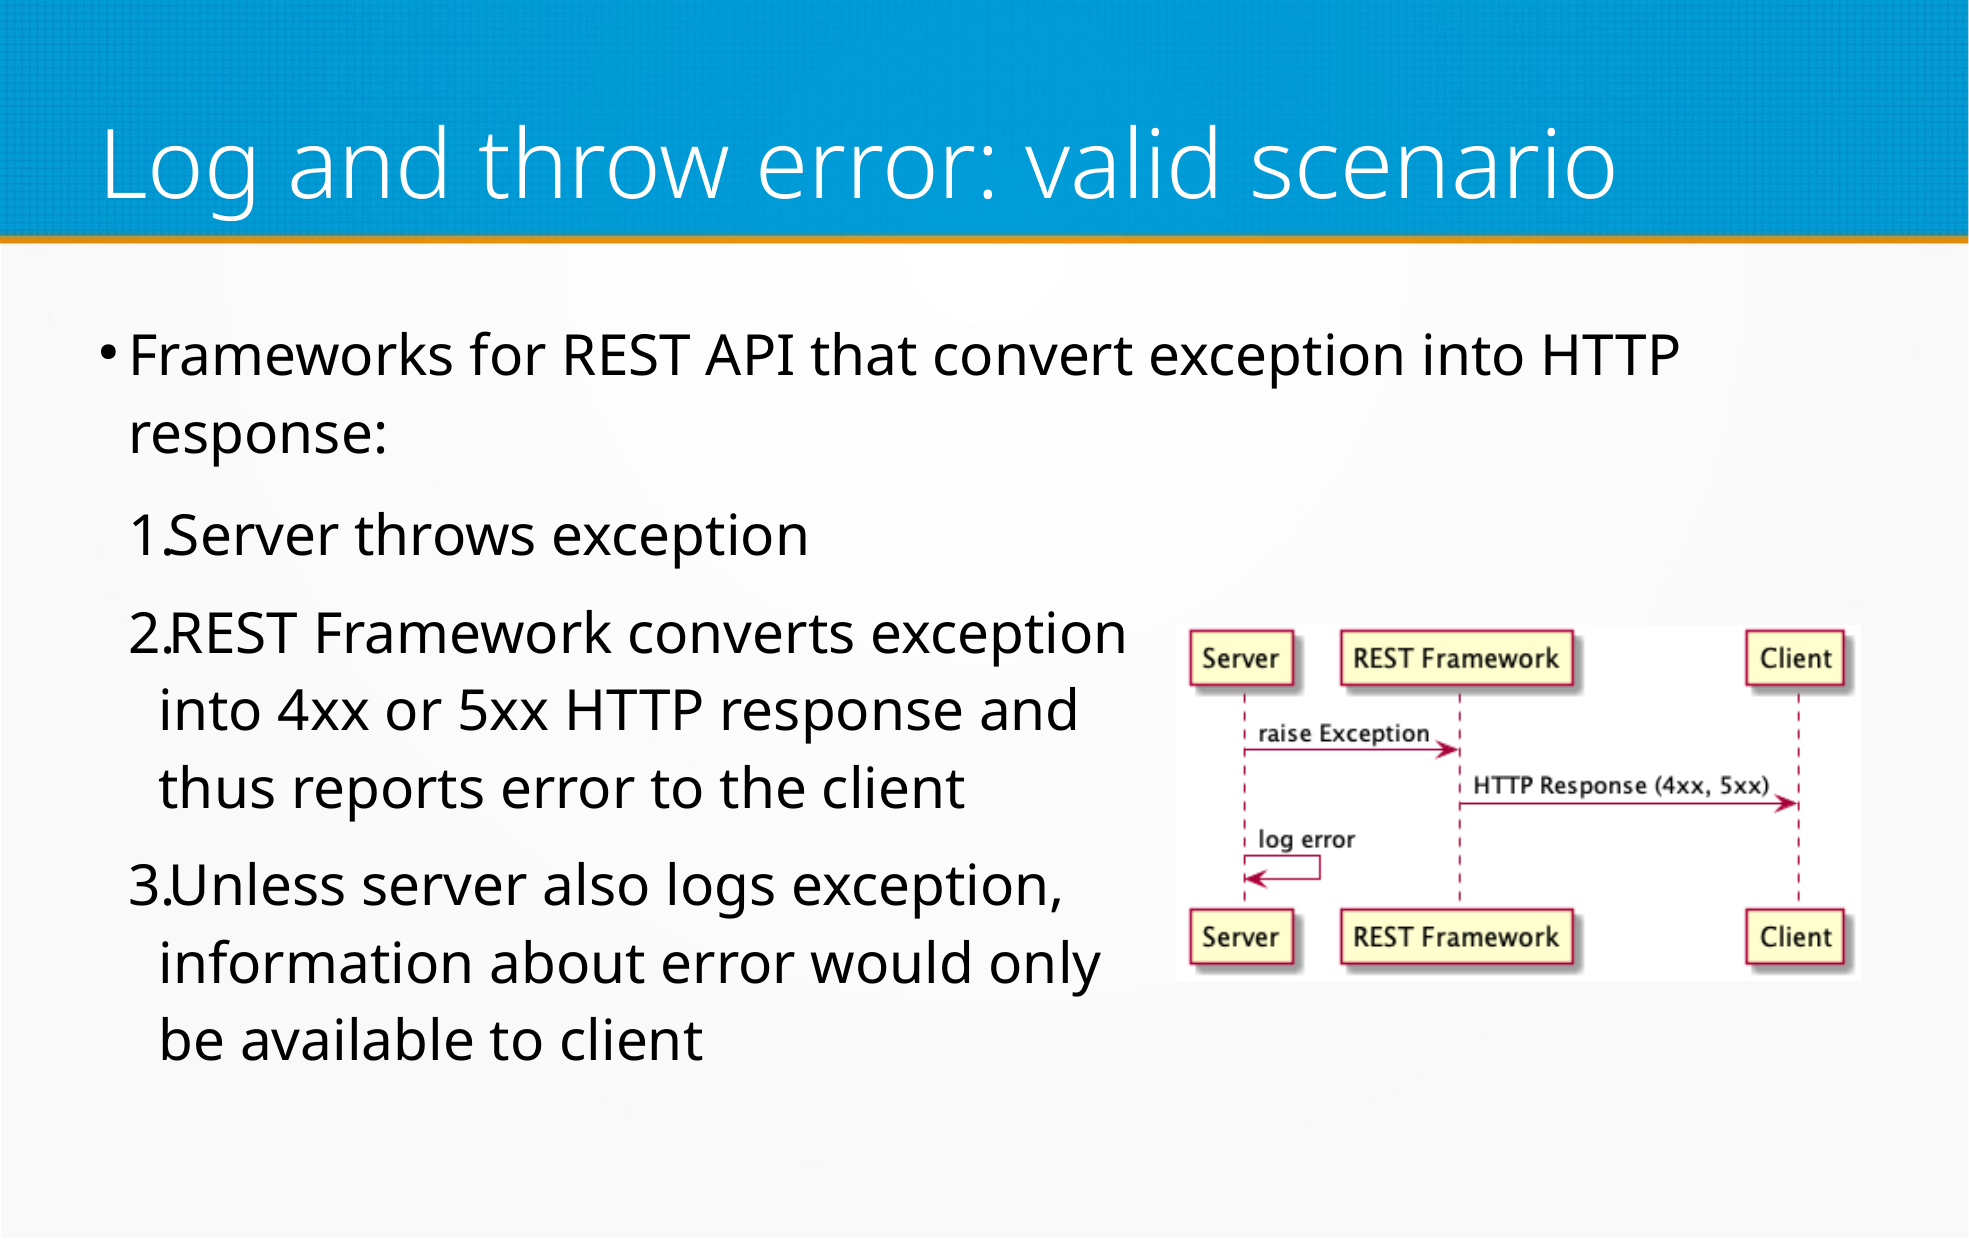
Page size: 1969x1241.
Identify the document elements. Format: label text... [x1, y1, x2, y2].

list Frameworks for REST API that convert exception into HTTP response: Server throws exception REST Framework converts exception into 4xx or 5xx HTTP response and thus reports error to the client Unless server also logs exception, information about error would only be available to client [98, 315, 1861, 1081]
picture [0, 233, 1969, 1241]
title Log and throw error: valid scenario [98, 19, 1870, 227]
